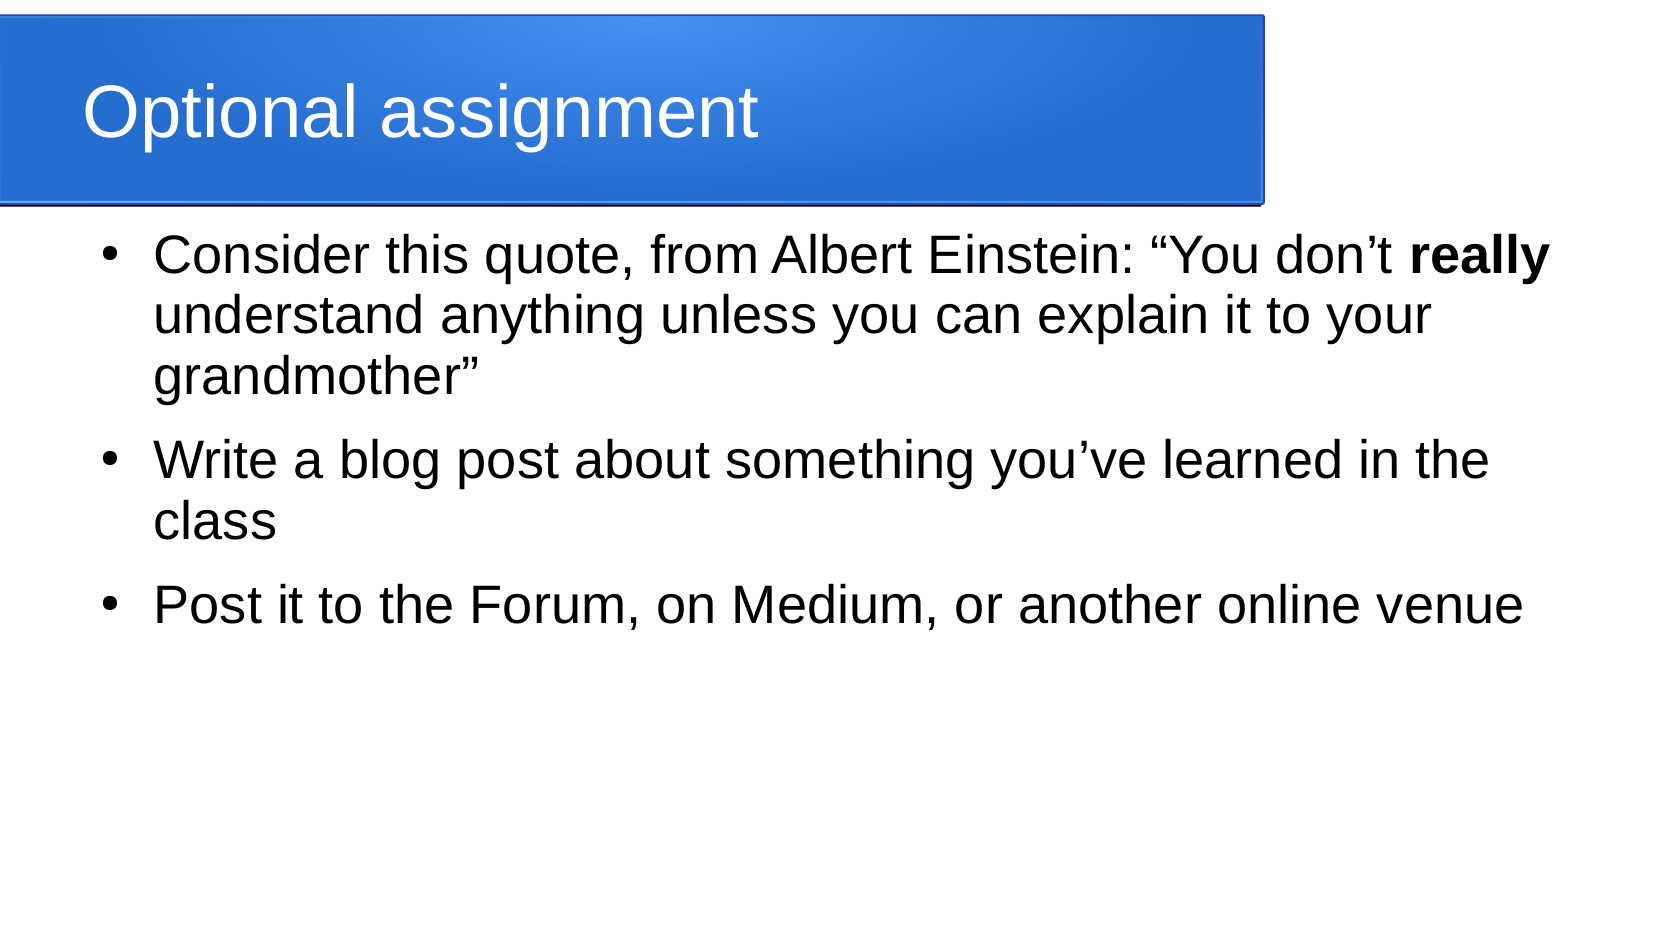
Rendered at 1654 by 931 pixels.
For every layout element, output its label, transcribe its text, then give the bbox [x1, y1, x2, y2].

list Consider this quote, from Albert Einstein: “You don’t really understand anything unless you can explain it to your grandmother” Write a blog post about something you’ve learned in the class Post it to the Forum, on Medium, or another online venue [82, 224, 1571, 764]
title Optional assignment [82, 35, 1235, 189]
